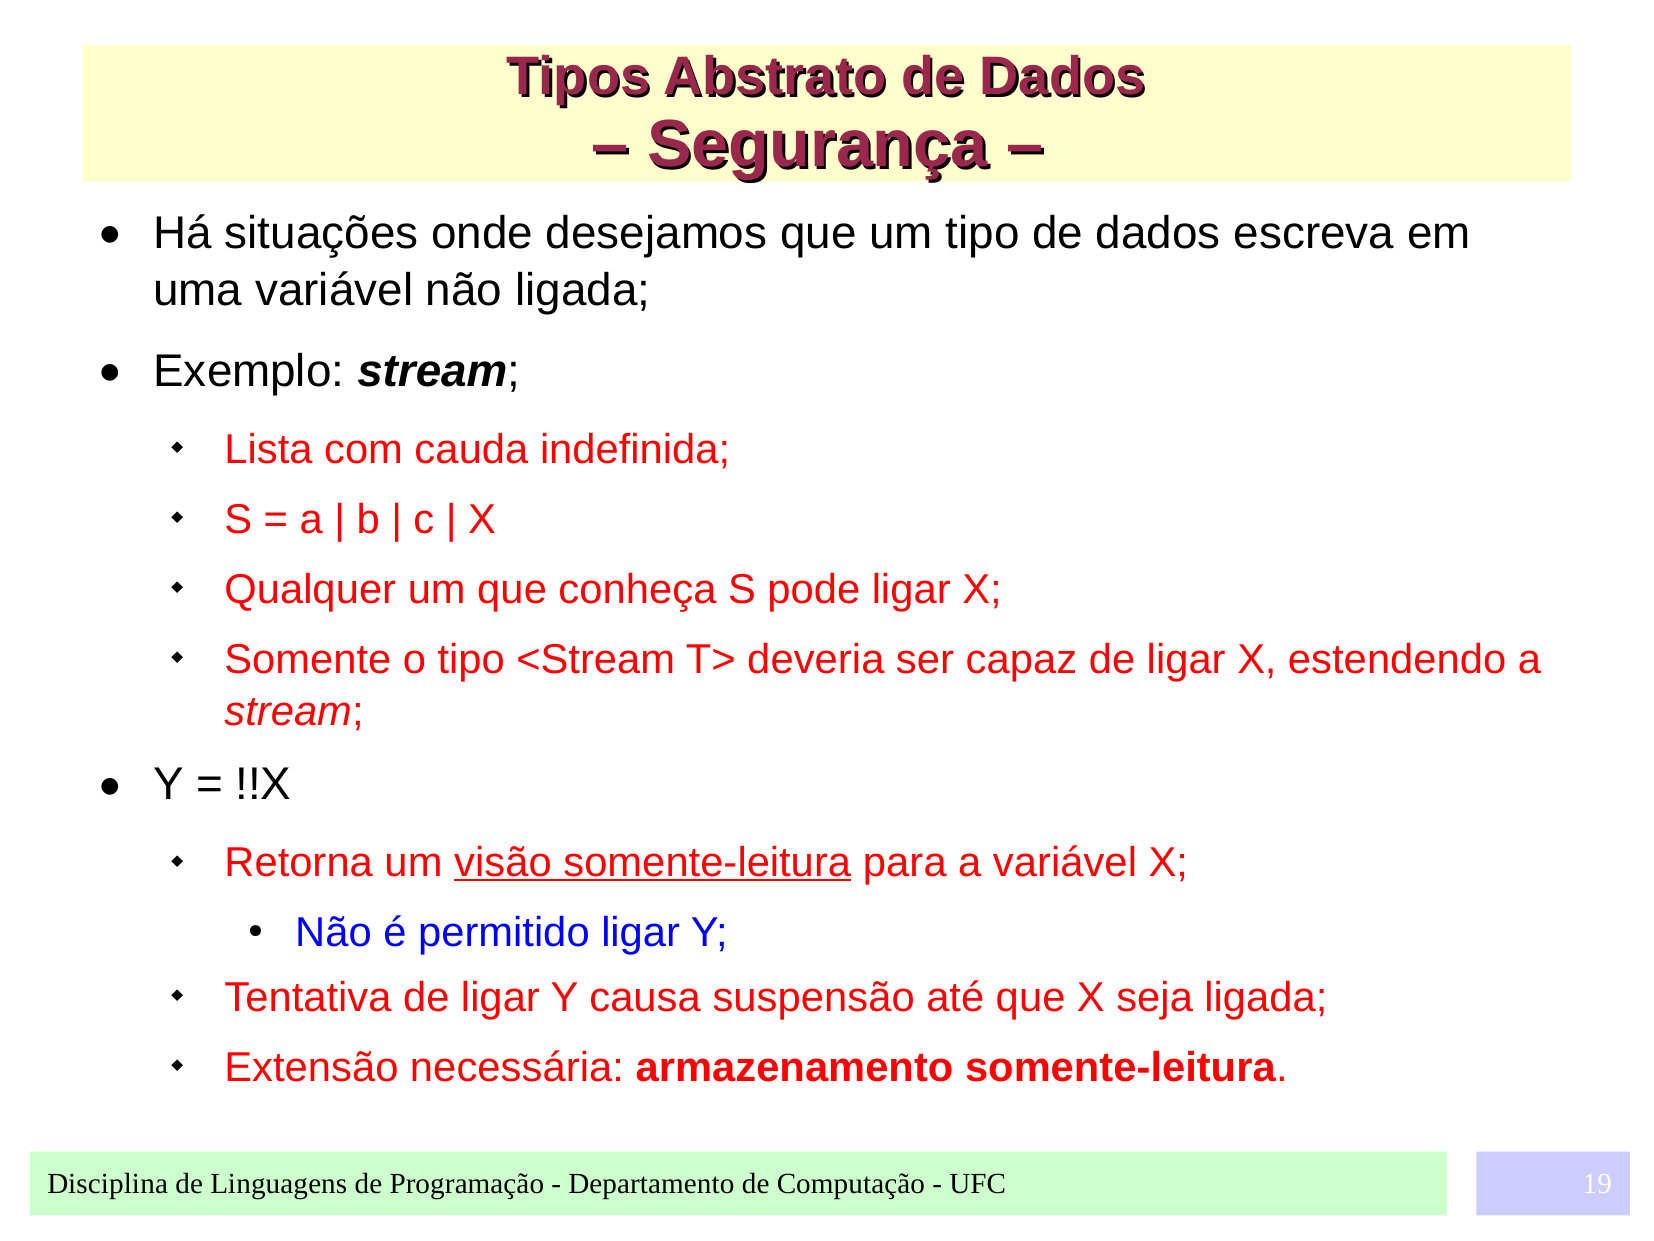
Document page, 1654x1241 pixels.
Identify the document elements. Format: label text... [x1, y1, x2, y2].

title Tipos Abstrato de Dados – Segurança – [82, 44, 1571, 182]
list Há situações onde desejamos que um tipo de dados escreva em uma variável não ligada; Exemplo: stream; Lista com cauda indefinida; S = a | b | c | X Qualquer um que conheça S pode ligar X; Somente o tipo <Stream T> deveria ser capaz de ligar X, estendendo a stream; Y = !!X Retorna um visão somente-leitura para a variável X; Não é permitido ligar Y; Tentativa de ligar Y causa suspensão até que X seja ligada; Extensão necessária: armazenamento somente-leitura. [82, 206, 1571, 1137]
